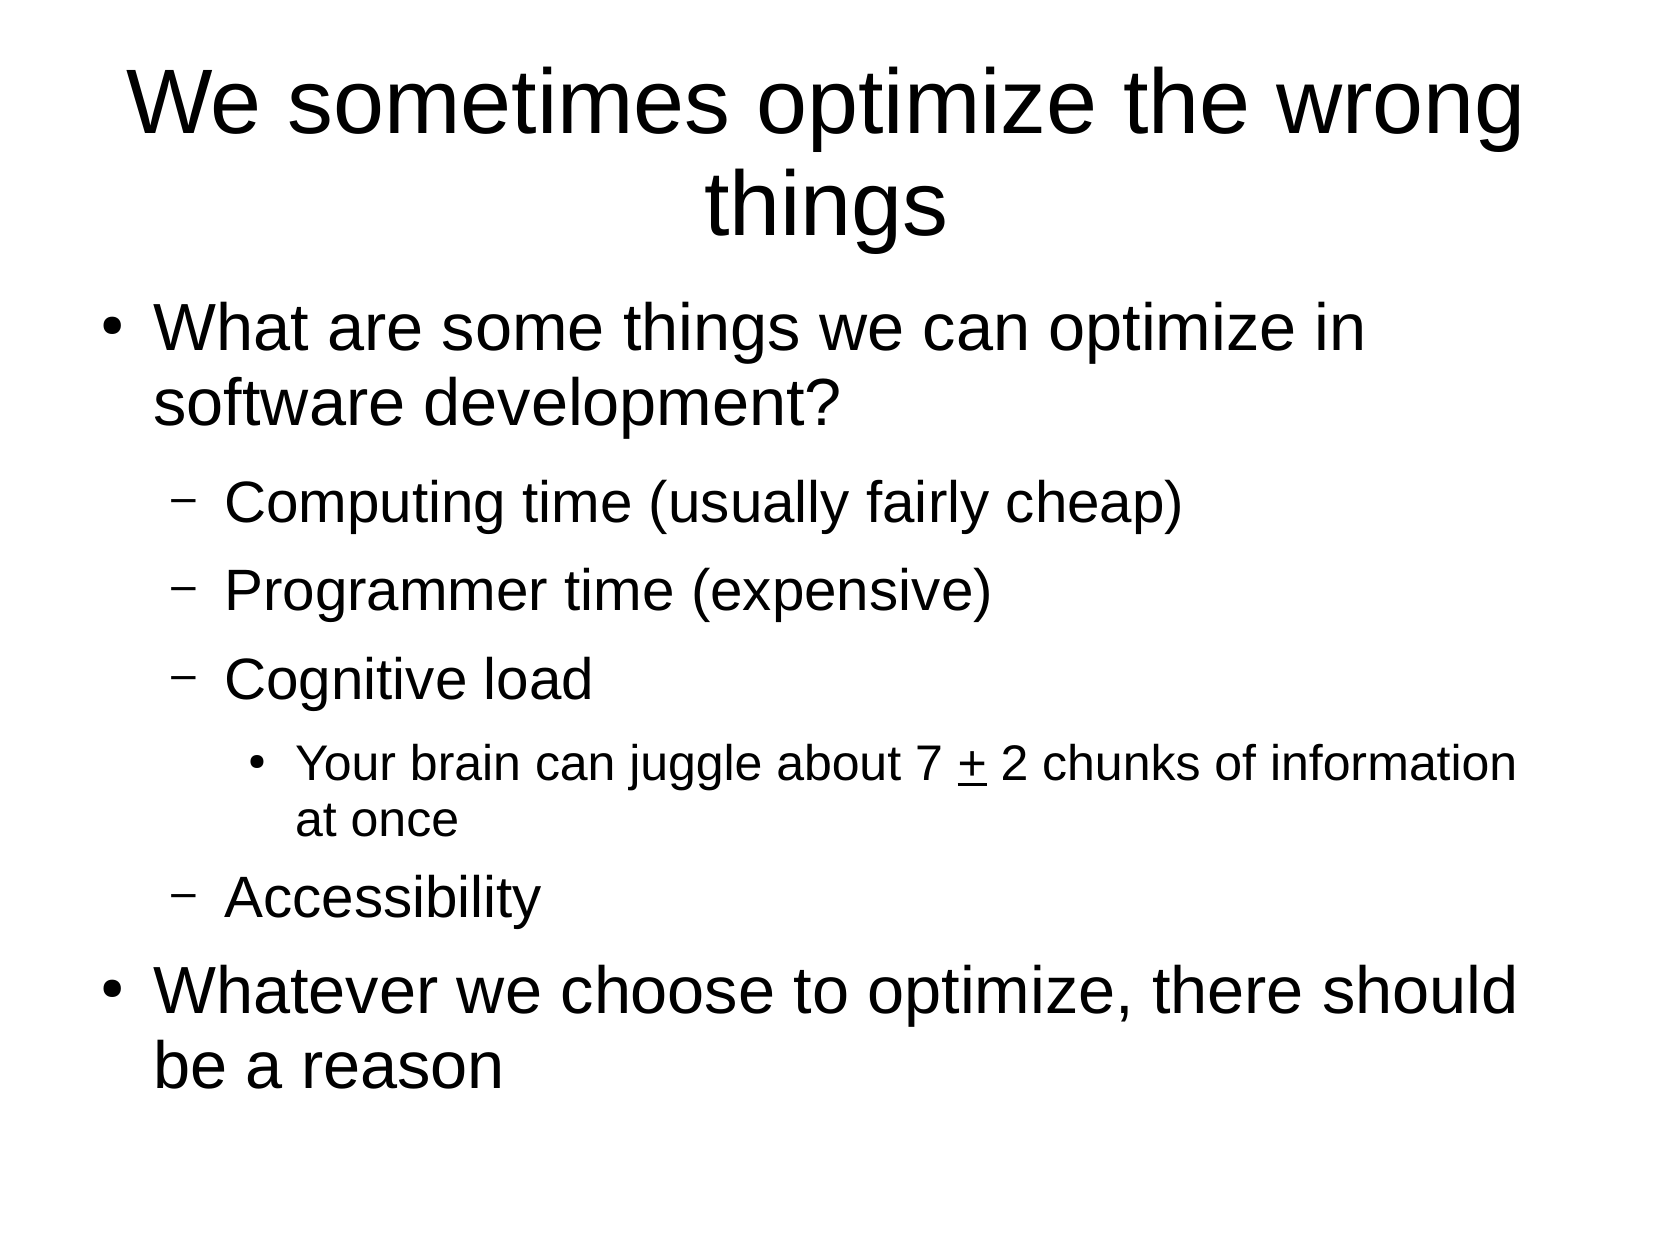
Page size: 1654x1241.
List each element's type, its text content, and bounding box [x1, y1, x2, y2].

title We sometimes optimize the wrong things [82, 49, 1571, 257]
list What are some things we can optimize in software development? Computing time (usually fairly cheap) Programmer time (expensive) Cognitive load Your brain can juggle about 7 + 2 chunks of information at once Accessibility Whatever we choose to optimize, there should be a reason [82, 290, 1571, 1171]
